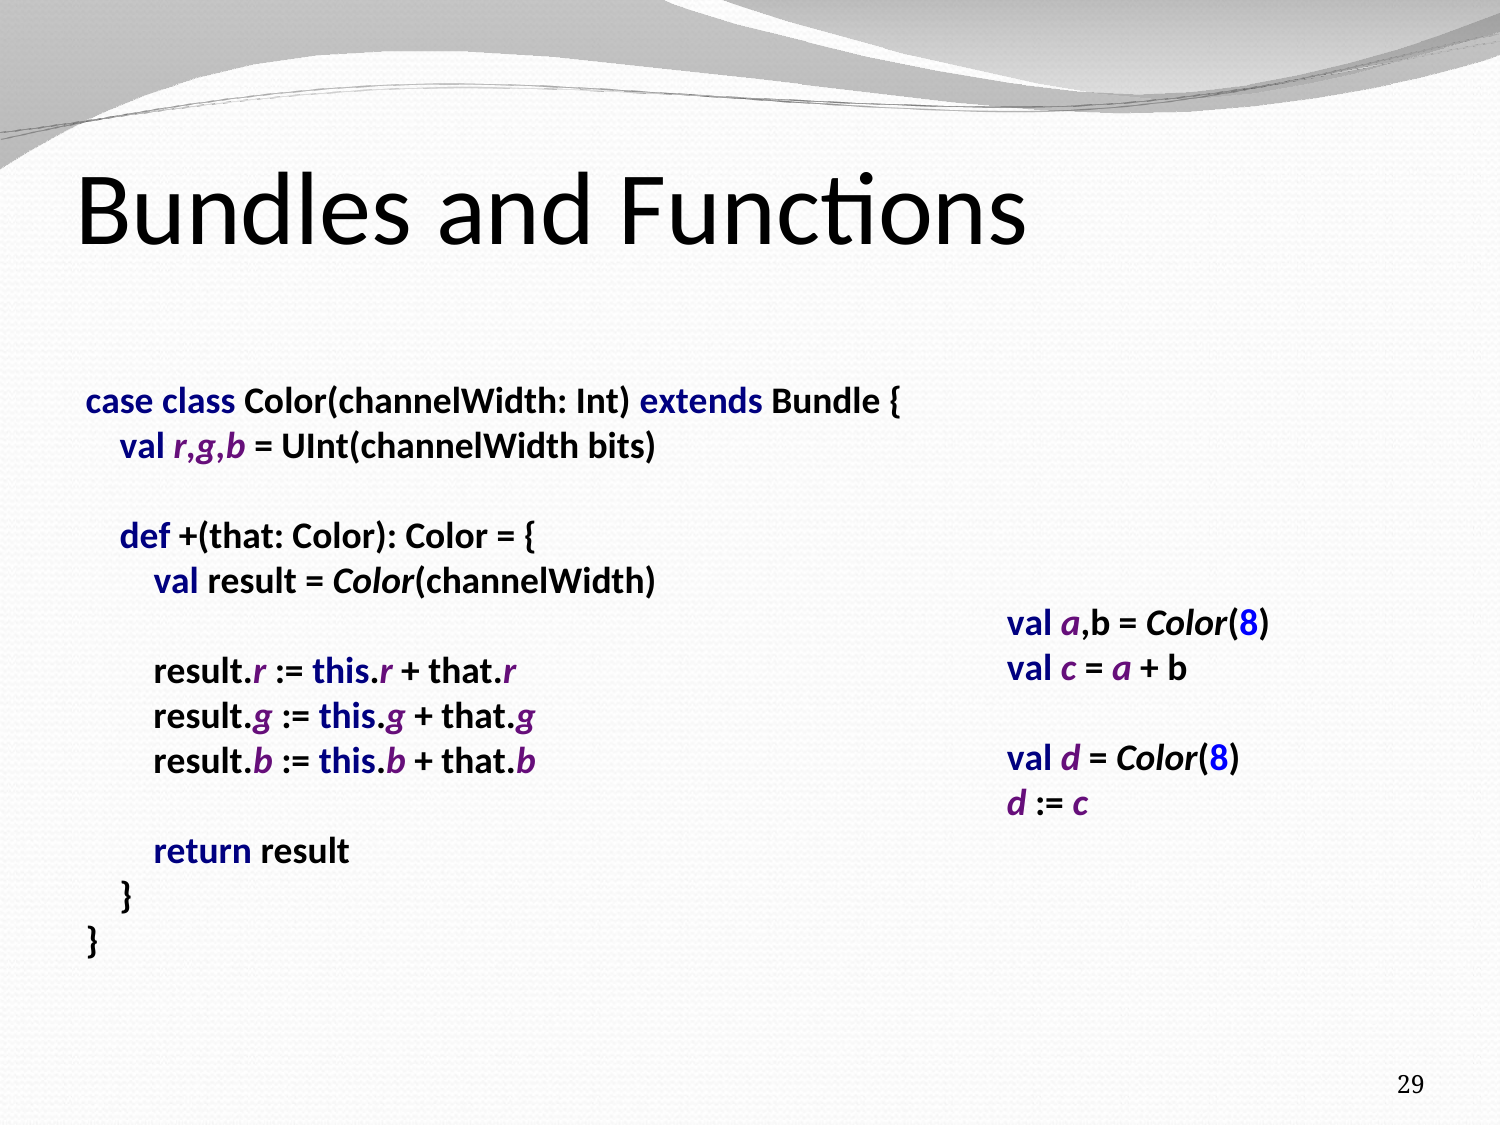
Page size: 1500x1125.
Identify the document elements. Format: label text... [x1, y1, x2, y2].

text_box val a,b = Color(8) val c = a + b val d = Color(8) d := c [992, 590, 1285, 831]
picture [0, 0, 1500, 1125]
text_box <numéro> [1299, 1042, 1426, 1103]
title Bundles and Functions [75, 78, 1426, 266]
text_box case class Color(channelWidth: Int) extends Bundle { val r,g,b = UInt(channelWidth bits) def +(that: Color): Color = { val result = Color(channelWidth) result.r := this.r + that.r result.g := this.g + that.g result.b := this.b + that.b return result } } [70, 368, 918, 969]
